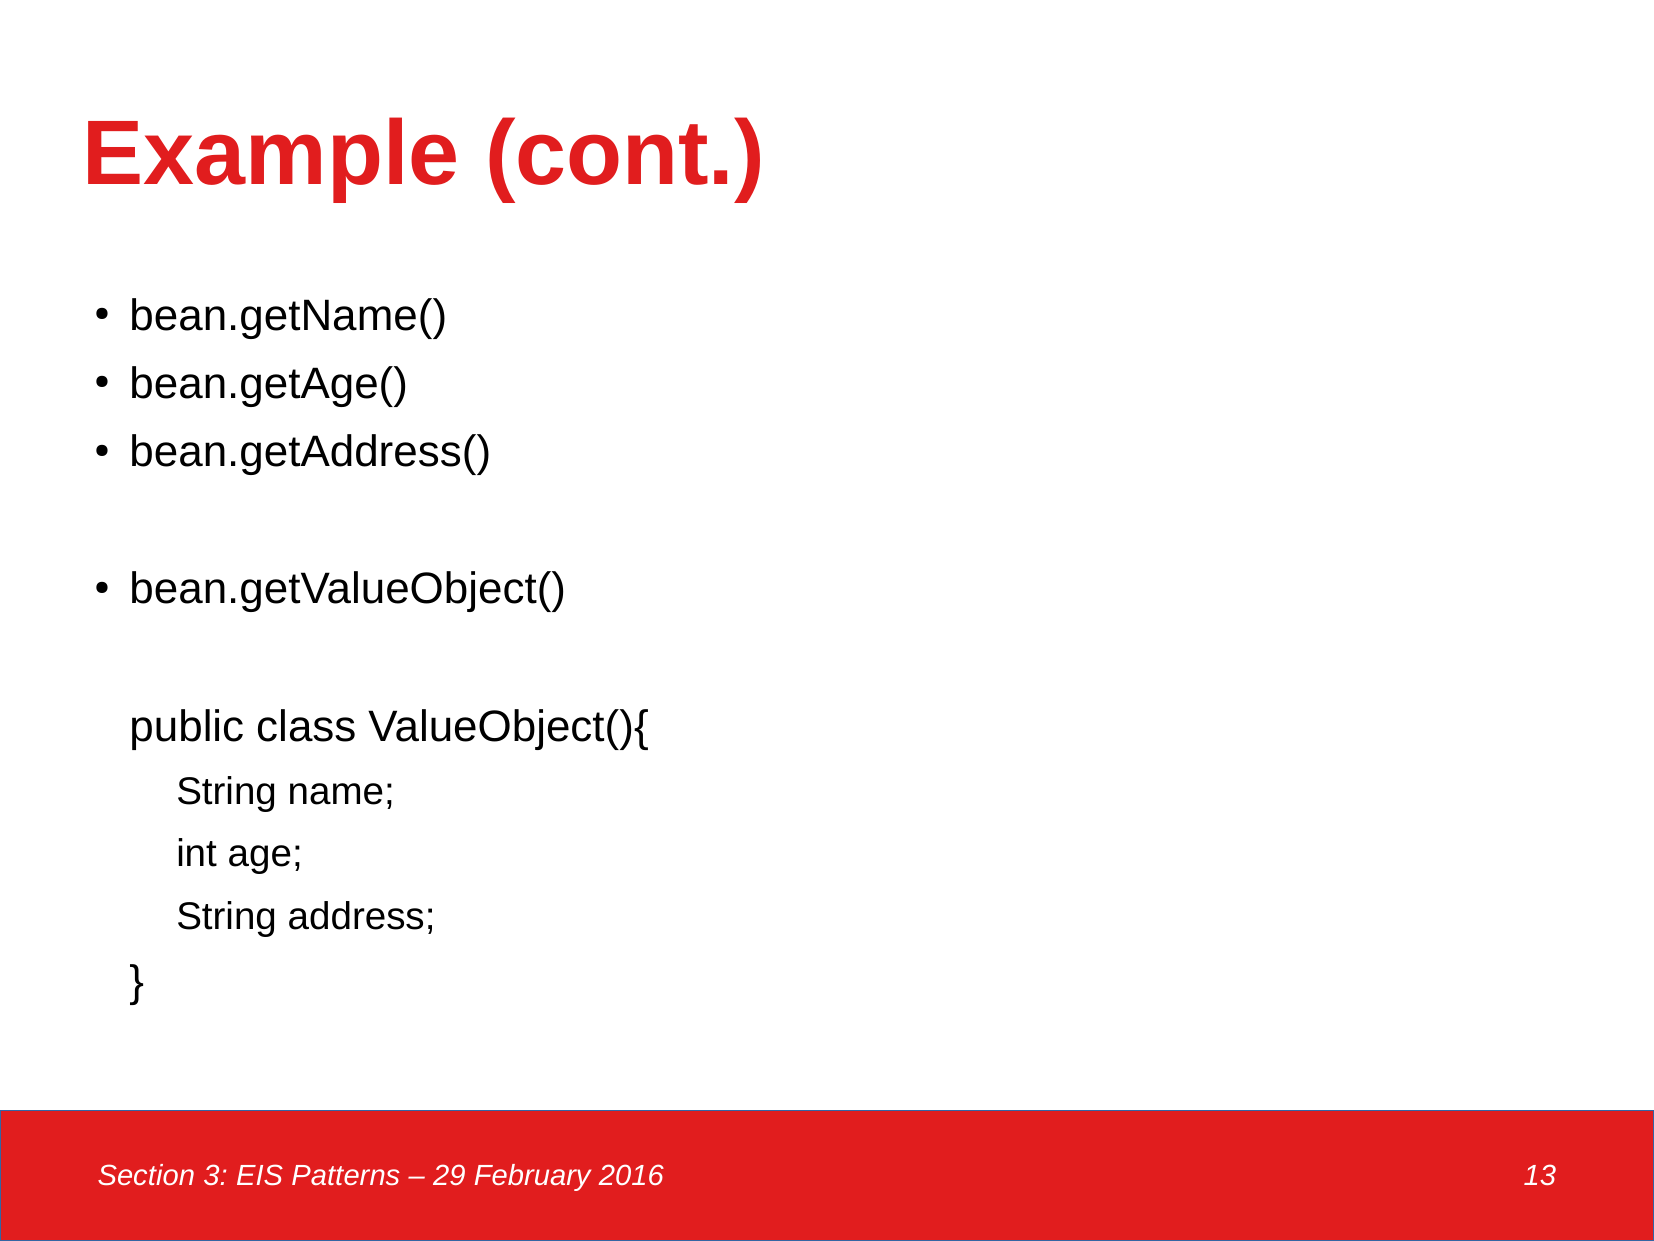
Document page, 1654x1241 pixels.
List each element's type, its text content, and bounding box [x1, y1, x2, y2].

title Example (cont.) [82, 49, 1571, 257]
list bean.getName() bean.getAge() bean.getAddress() bean.getValueObject() public class ValueObject(){ String name; int age; String address; } [82, 290, 1571, 1010]
